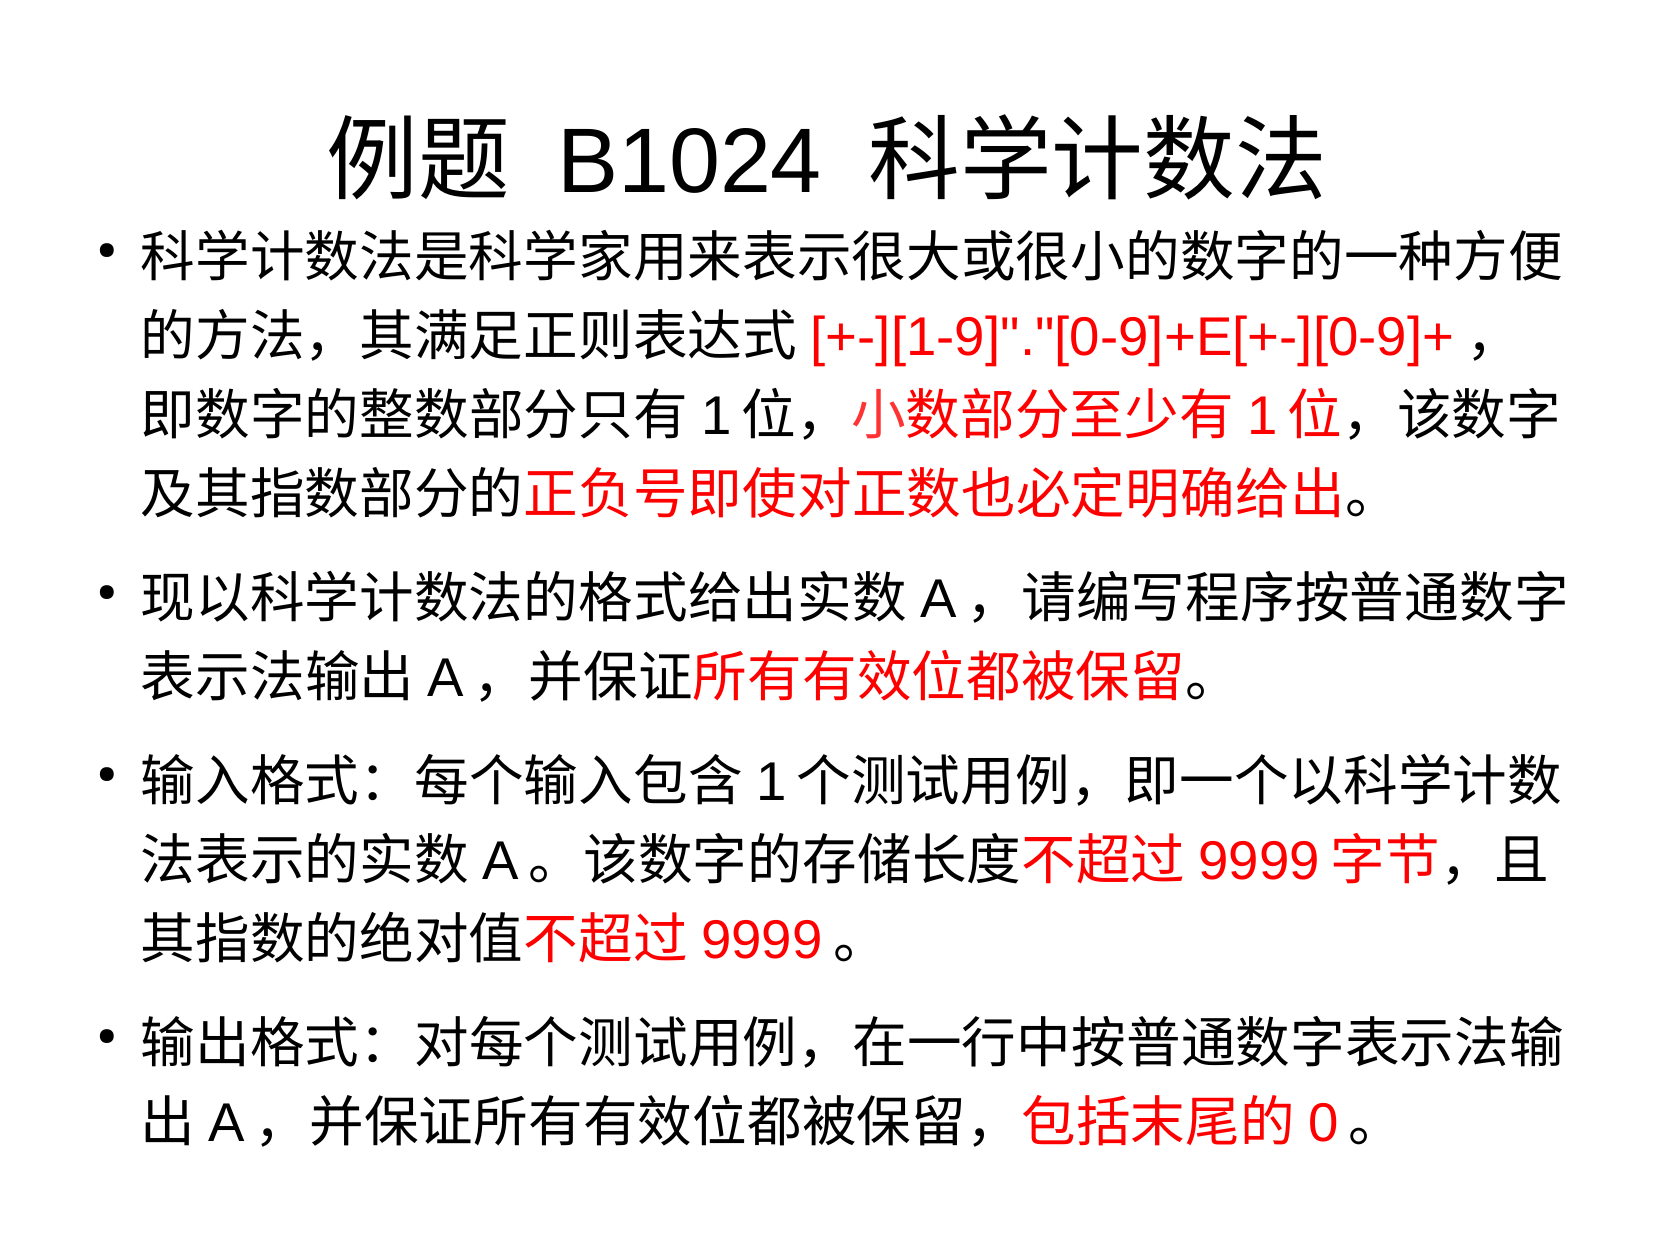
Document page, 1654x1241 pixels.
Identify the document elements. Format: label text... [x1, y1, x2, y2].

title 例题 B1024 科学计数法 [82, 49, 1571, 212]
list 科学计数法是科学家用来表示很大或很小的数字的一种方便的方法，其满足正则表达式[+-][1-9]"."[0-9]+E[+-][0-9]+，即数字的整数部分只有1位，小数部分至少有1位，该数字及其指数部分的正负号即使对正数也必定明确给出。 现以科学计数法的格式给出实数A，请编写程序按普通数字表示法输出A，并保证所有有效位都被保留。 输入格式：每个输入包含1个测试用例，即一个以科学计数法表示的实数A。该数字的存储长度不超过9999字节，且其指数的绝对值不超过9999。 输出格式：对每个测试用例，在一行中按普通数字表示法输出A，并保证所有有效位都被保留，包括末尾的0。 [82, 212, 1571, 1241]
